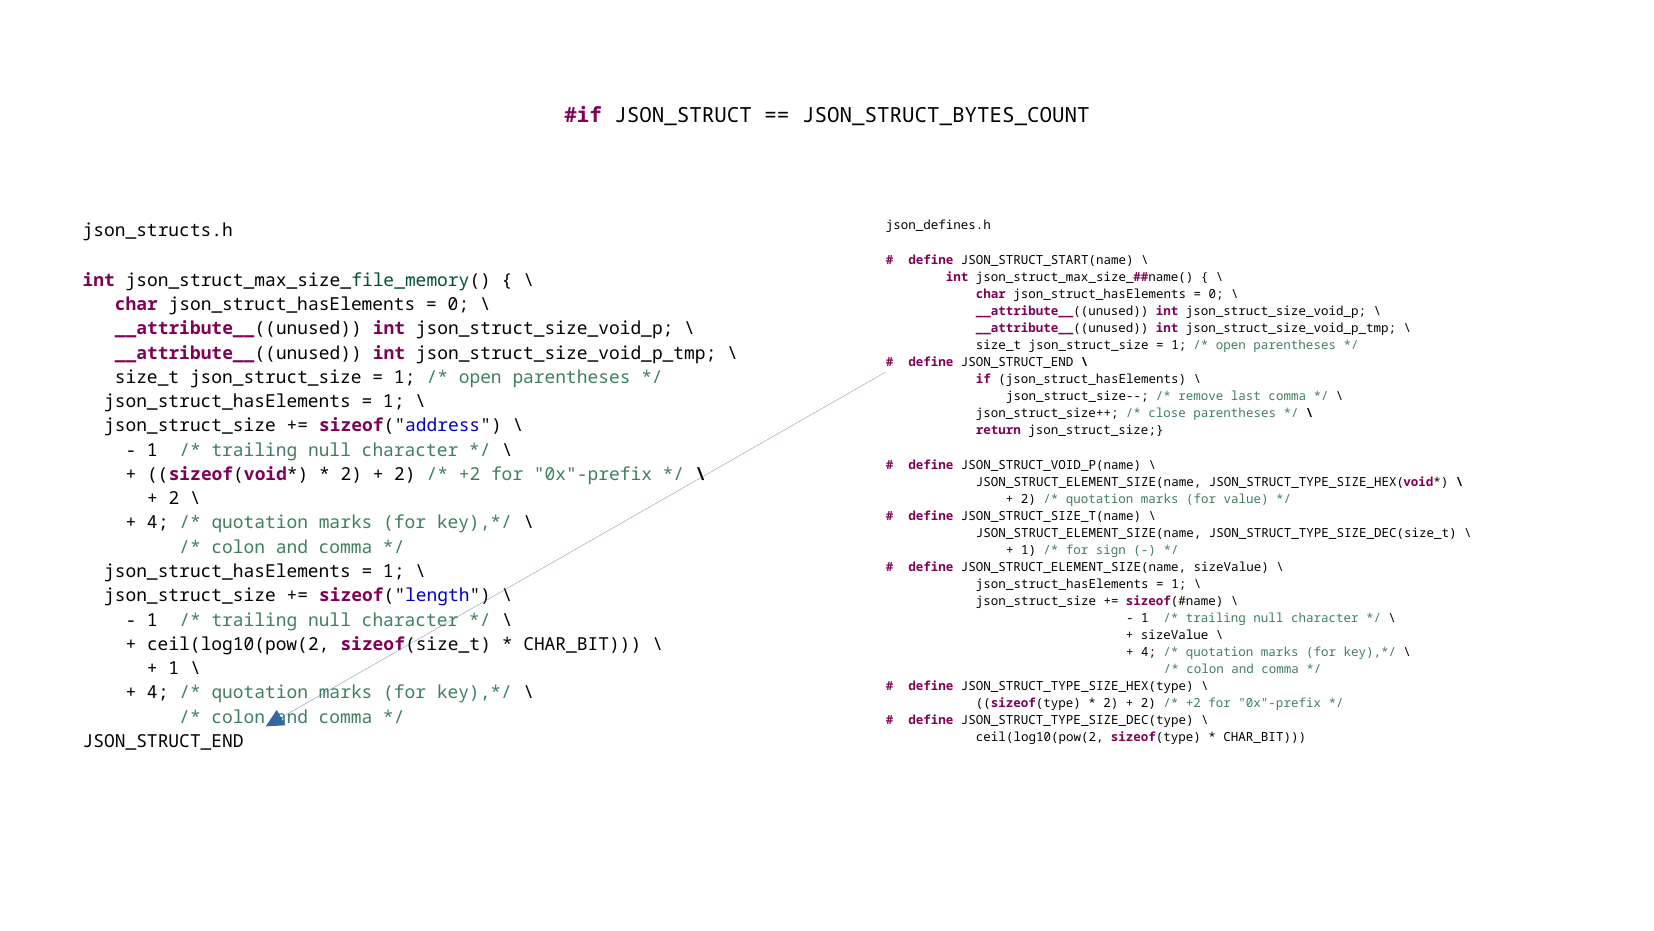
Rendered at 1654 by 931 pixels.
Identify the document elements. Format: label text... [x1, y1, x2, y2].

list json_structs.h int json_struct_max_size_file_memory() { \ char json_struct_hasElements = 0; \ __attribute__((unused)) int json_struct_size_void_p; \ __attribute__((unused)) int json_struct_size_void_p_tmp; \ size_t json_struct_size = 1; /* open parentheses */ json_struct_hasElements = 1; \ json_struct_size += sizeof("address") \ - 1 /* trailing null character */ \ + ((sizeof(void*) * 2) + 2) /* +2 for "0x"-prefix */ \ + 2 \ + 4; /* quotation marks (for key),*/ \ /* colon and comma */ json_struct_hasElements = 1; \ json_struct_size += sizeof("length") \ - 1 /* trailing null character */ \ + ceil(log10(pow(2, sizeof(size_t) * CHAR_BIT))) \ + 1 \ + 4; /* quotation marks (for key),*/ \ /* colon and comma */ JSON_STRUCT_END [82, 217, 827, 758]
list json_defines.h # define JSON_STRUCT_START(name) \ int json_struct_max_size_##name() { \ char json_struct_hasElements = 0; \ __attribute__((unused)) int json_struct_size_void_p; \ __attribute__((unused)) int json_struct_size_void_p_tmp; \ size_t json_struct_size = 1; /* open parentheses */ # define JSON_STRUCT_END \ if (json_struct_hasElements) \ json_struct_size--; /* remove last comma */ \ json_struct_size++; /* close parentheses */ \ return json_struct_size;} # define JSON_STRUCT_VOID_P(name) \ JSON_STRUCT_ELEMENT_SIZE(name, JSON_STRUCT_TYPE_SIZE_HEX(void*) \ + 2) /* quotation marks (for value) */ # define JSON_STRUCT_SIZE_T(name) \ JSON_STRUCT_ELEMENT_SIZE(name, JSON_STRUCT_TYPE_SIZE_DEC(size_t) \ + 1) /* for sign (-) */ # define JSON_STRUCT_ELEMENT_SIZE(name, sizeValue) \ json_struct_hasElements = 1; \ json_struct_size += sizeof(#name) \ - 1 /* trailing null character */ \ + sizeValue \ + 4; /* quotation marks (for key),*/ \ /* colon and comma */ # define JSON_STRUCT_TYPE_SIZE_HEX(type) \ ((sizeof(type) * 2) + 2) /* +2 for "0x"-prefix */ # define JSON_STRUCT_TYPE_SIZE_DEC(type) \ ceil(log10(pow(2, sizeof(type) * CHAR_BIT))) [885, 216, 1571, 756]
title #if JSON_STRUCT == JSON_STRUCT_BYTES_COUNT [82, 37, 1571, 193]
